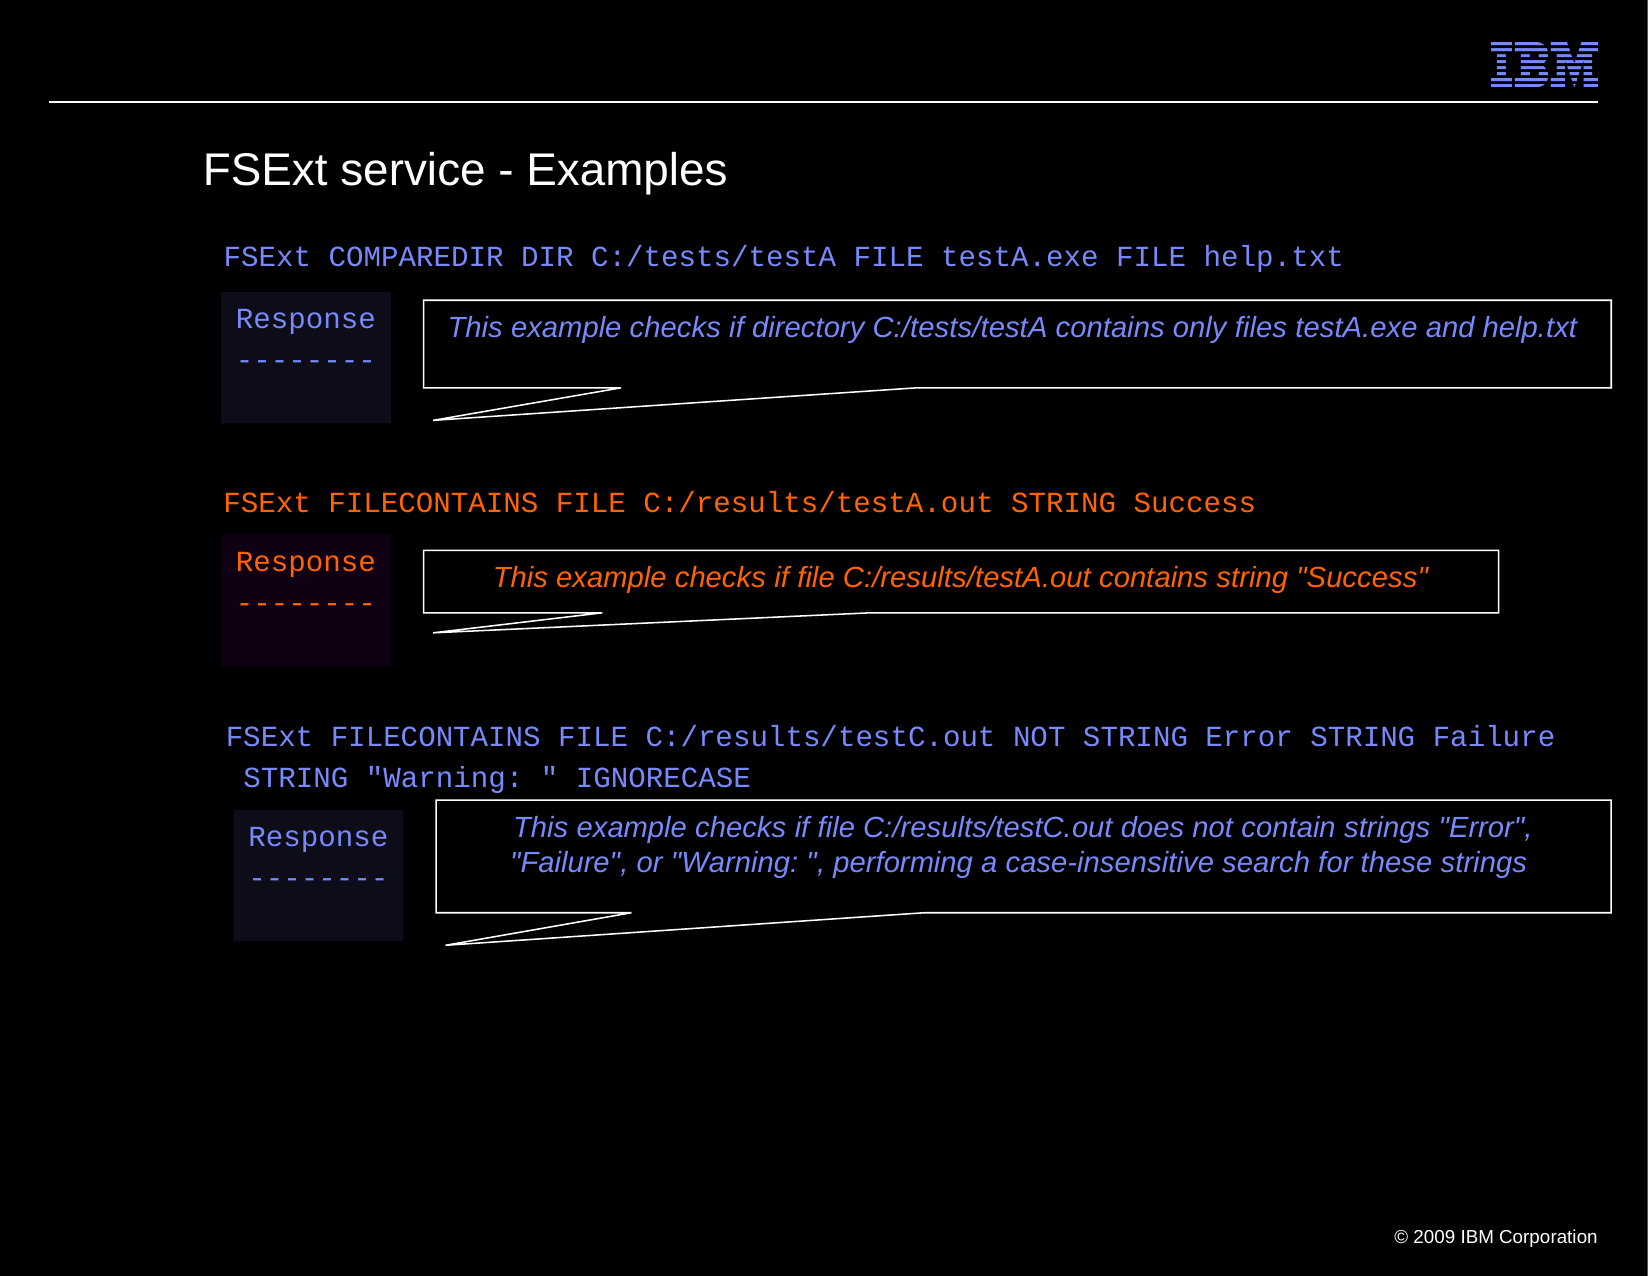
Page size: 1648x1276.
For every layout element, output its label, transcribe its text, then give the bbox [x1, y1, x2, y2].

title FSExt service - Examples [186, 137, 1648, 231]
text_box This example checks if file C:/results/testC.out does not contain strings "Error", "Failure", or "Warning: ", performing a case-insensitive search for these strings [436, 800, 1612, 946]
picture [1491, 42, 1598, 87]
text_box This example checks if file C:/results/testA.out contains string "Success" [423, 550, 1499, 633]
text_box FSExt FILECONTAINS FILE C:/results/testA.out STRING Success [208, 475, 1271, 526]
text_box FSExt COMPAREDIR DIR C:/tests/testA FILE testA.exe FILE help.txt [223, 237, 1646, 273]
text_box Response -------- [233, 809, 404, 942]
text_box FSExt FILECONTAINS FILE C:/results/testC.out NOT STRING Error STRING Failure STRING "Warning: " IGNORECASE [211, 710, 1571, 801]
text_box Response -------- [221, 534, 391, 667]
text_box This example checks if directory C:/tests/testA contains only files testA.exe and help.txt [423, 300, 1612, 421]
text_box Response -------- [221, 292, 391, 424]
